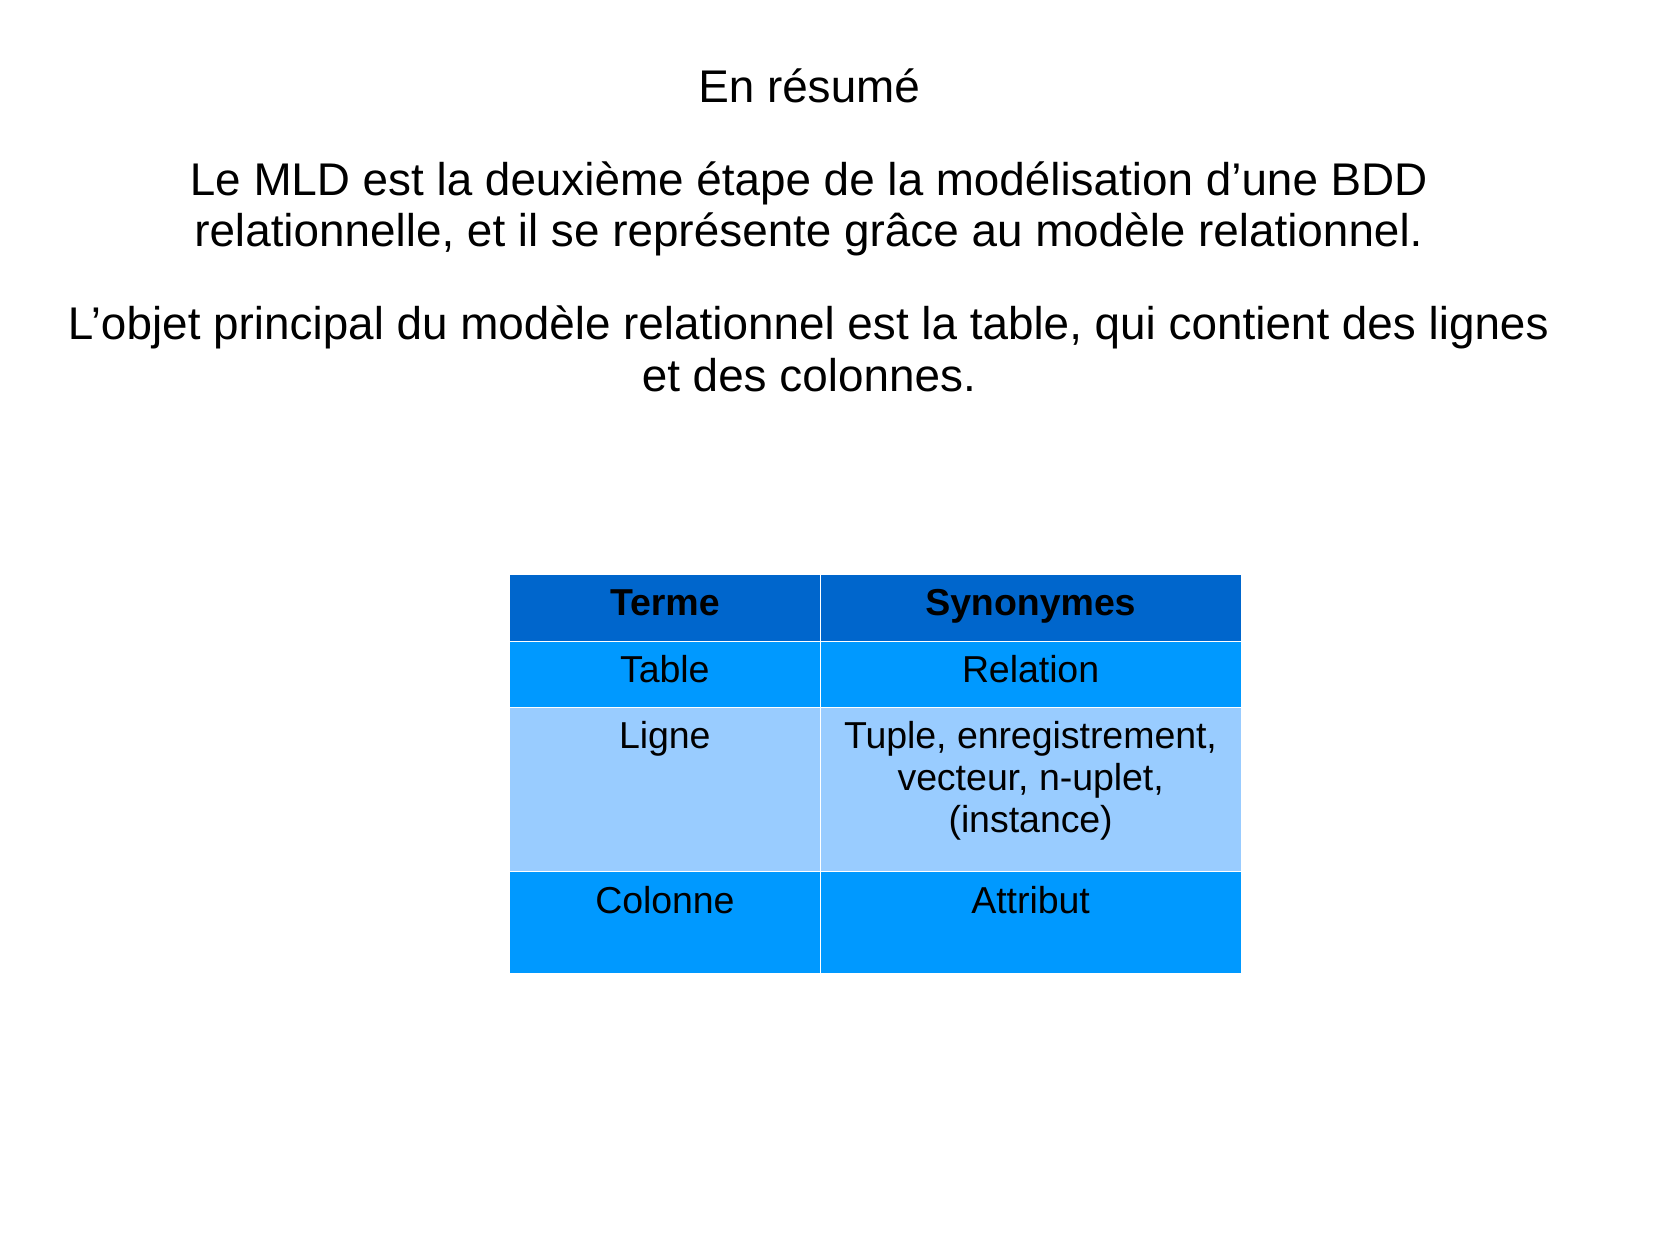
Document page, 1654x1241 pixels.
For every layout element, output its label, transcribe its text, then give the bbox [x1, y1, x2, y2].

table_cell Colonne [510, 872, 820, 973]
table_cell Ligne [510, 708, 820, 871]
table_header Synonymes [821, 575, 1241, 641]
text_box En résumé Le MLD est la deuxième étape de la modélisation d’une BDD relationnelle, et il se représente grâce au modèle relationnel. L’objet principal du modèle relationnel est la table, qui contient des lignes et des colonnes. [47, 53, 1571, 473]
table_cell Table [510, 642, 820, 707]
table_cell Attribut [821, 872, 1241, 973]
table_header Terme [510, 575, 820, 641]
table_cell Tuple, enregistrement, vecteur, n-uplet, (instance) [821, 708, 1241, 871]
table_cell Relation [821, 642, 1241, 707]
